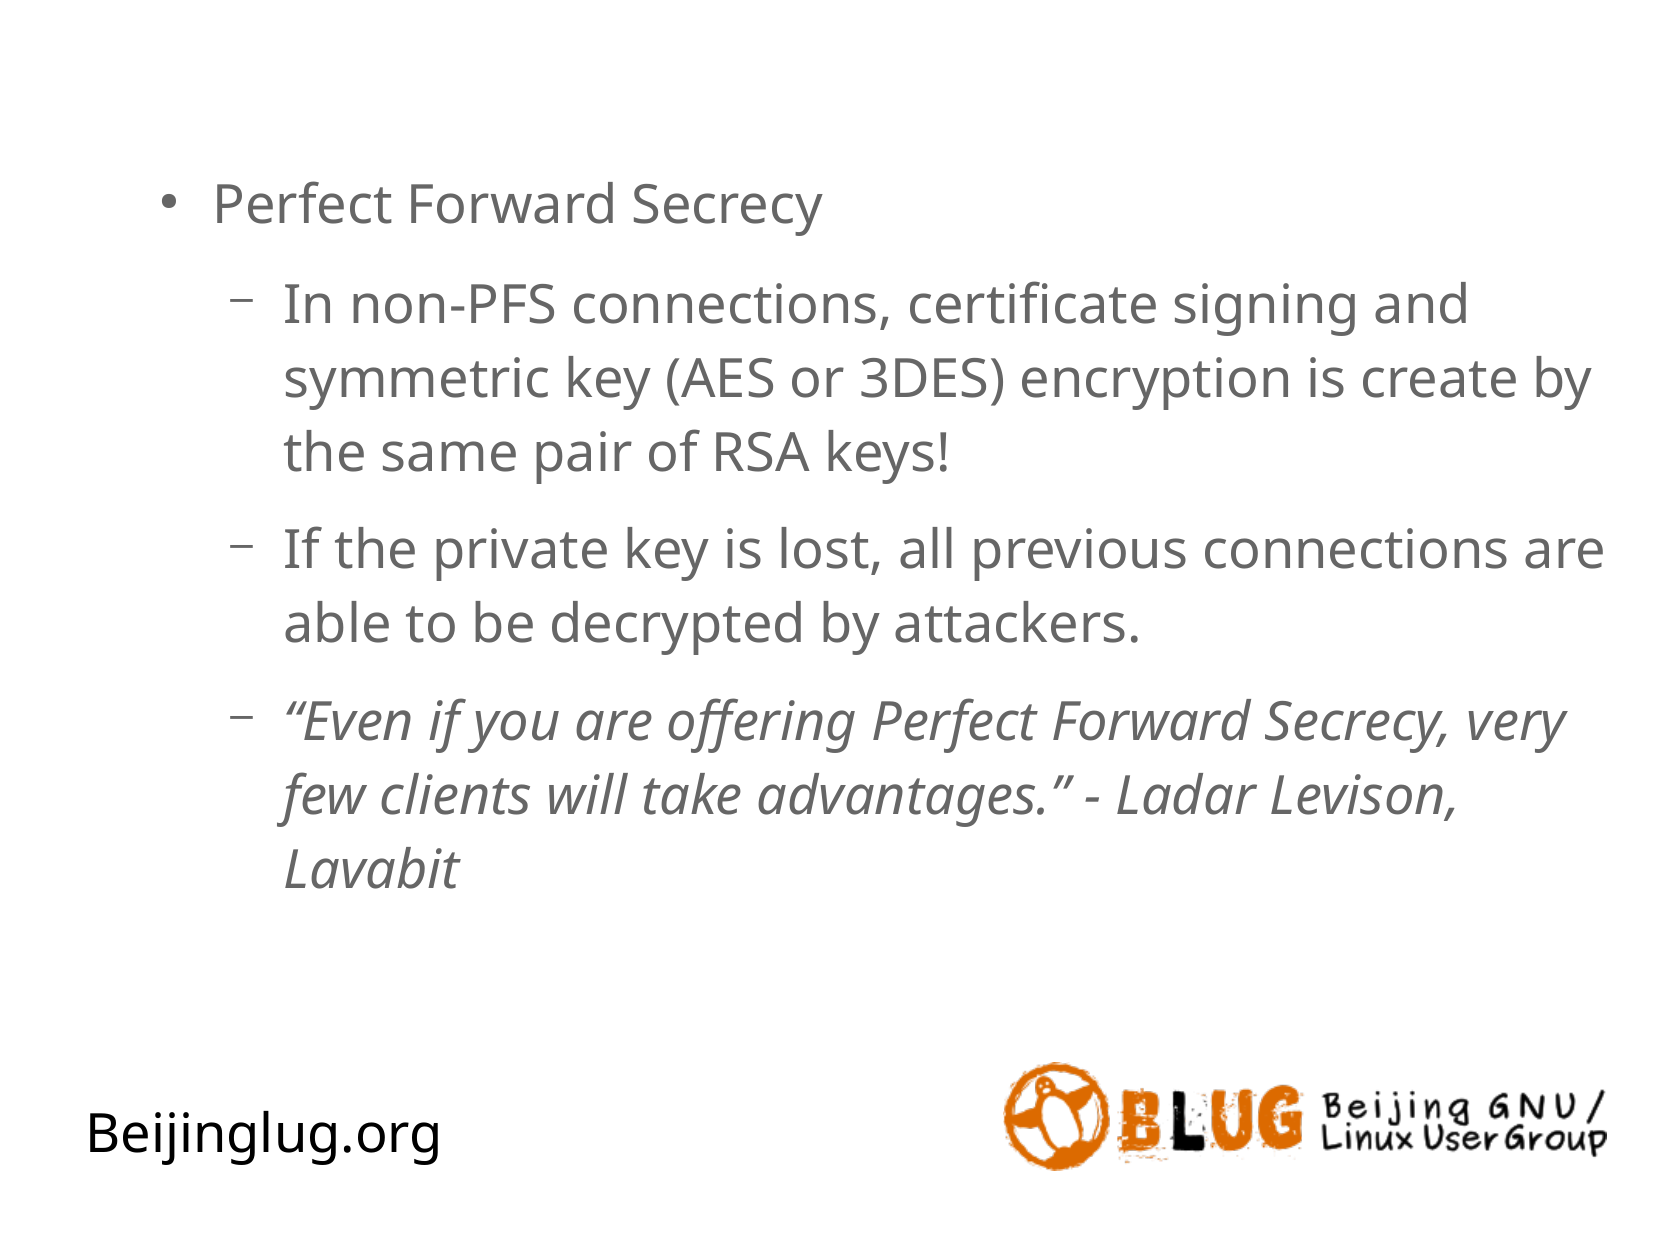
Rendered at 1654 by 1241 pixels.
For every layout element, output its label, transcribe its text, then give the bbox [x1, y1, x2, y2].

picture [1003, 1107, 1607, 1171]
list Perfect Forward Secrecy In non-PFS connections, certificate signing and symmetric key (AES or 3DES) encryption is create by the same pair of RSA keys! If the private key is lost, all previous connections are able to be decrypted by attackers. “Even if you are offering Perfect Forward Secrecy, very few clients will take advantages.” - Ladar Levison, Lavabit [141, 165, 1615, 1107]
